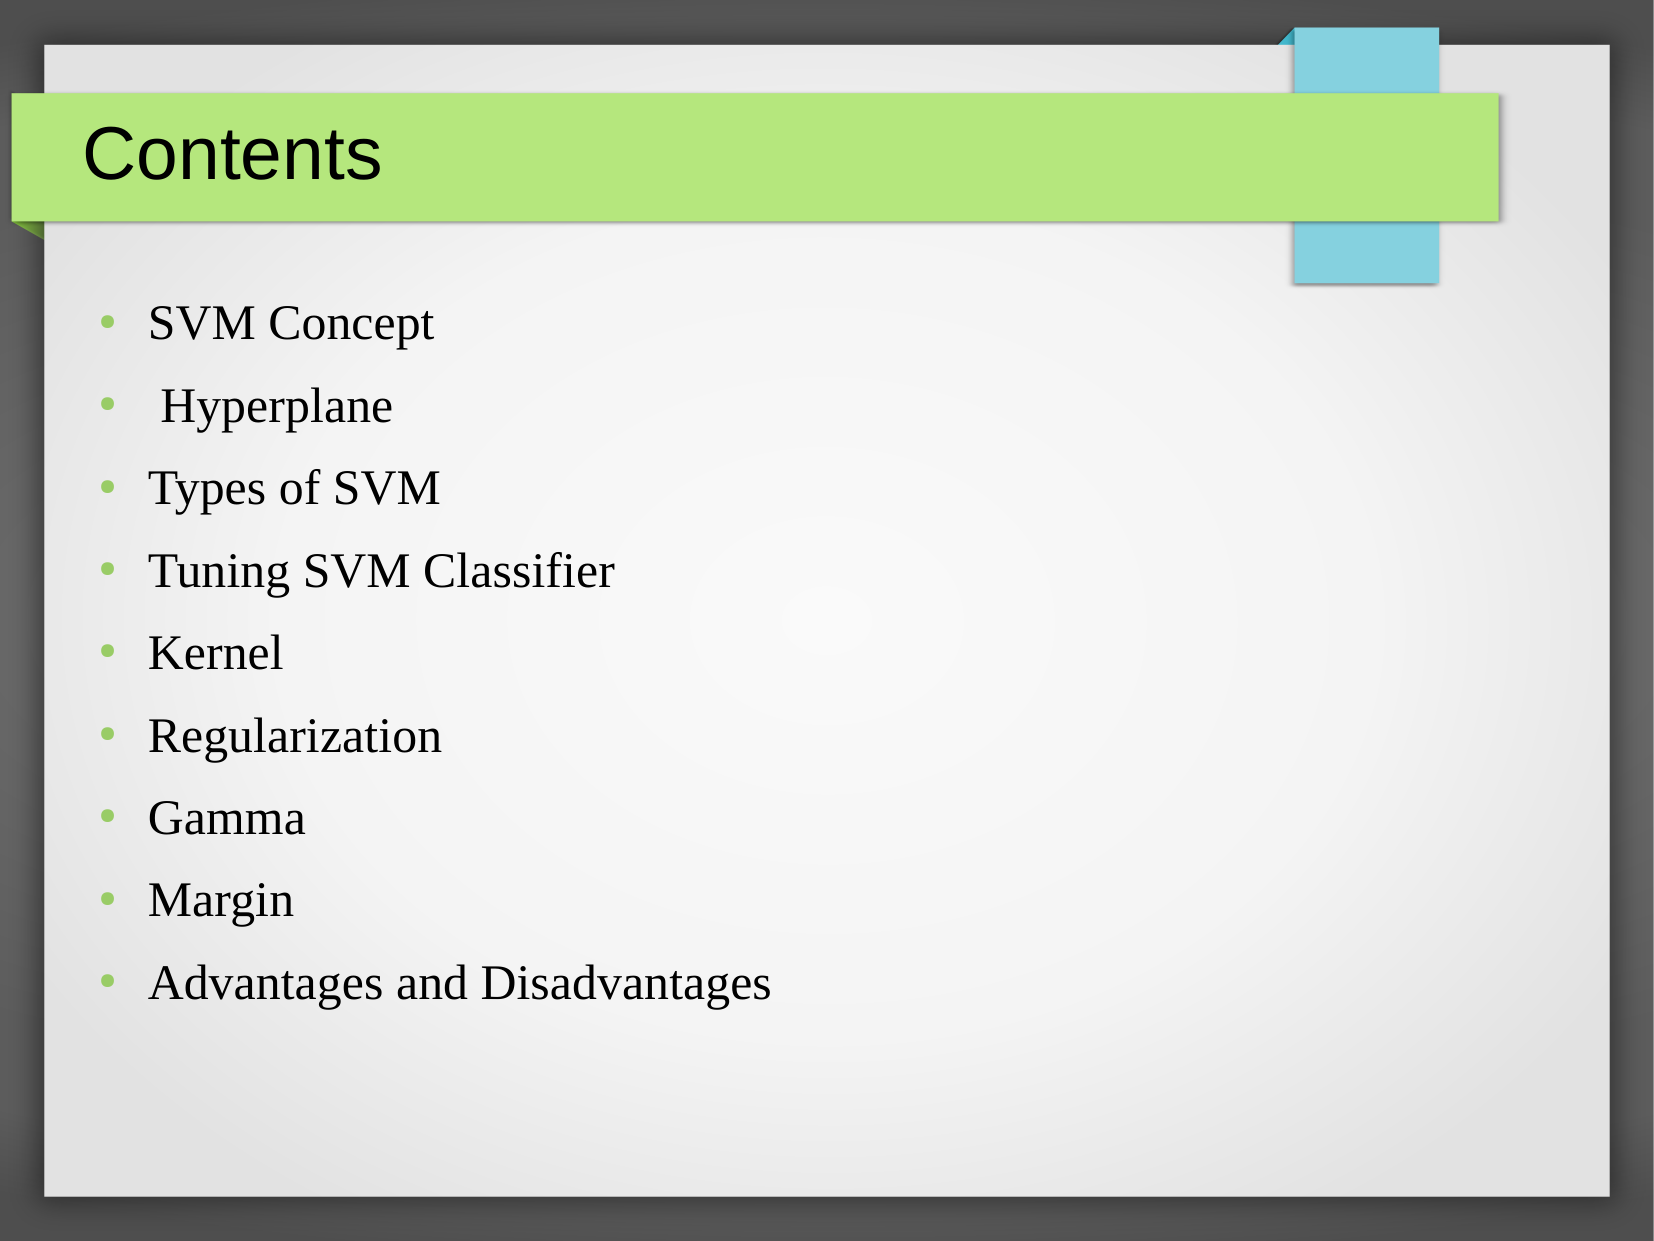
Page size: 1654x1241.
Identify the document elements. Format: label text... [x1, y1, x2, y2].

title Contents [82, 94, 1264, 213]
list SVM Concept Hyperplane Types of SVM Tuning SVM Classifier Kernel Regularization Gamma Margin Advantages and Disadvantages [82, 295, 1571, 1015]
picture [0, 0, 1654, 1241]
